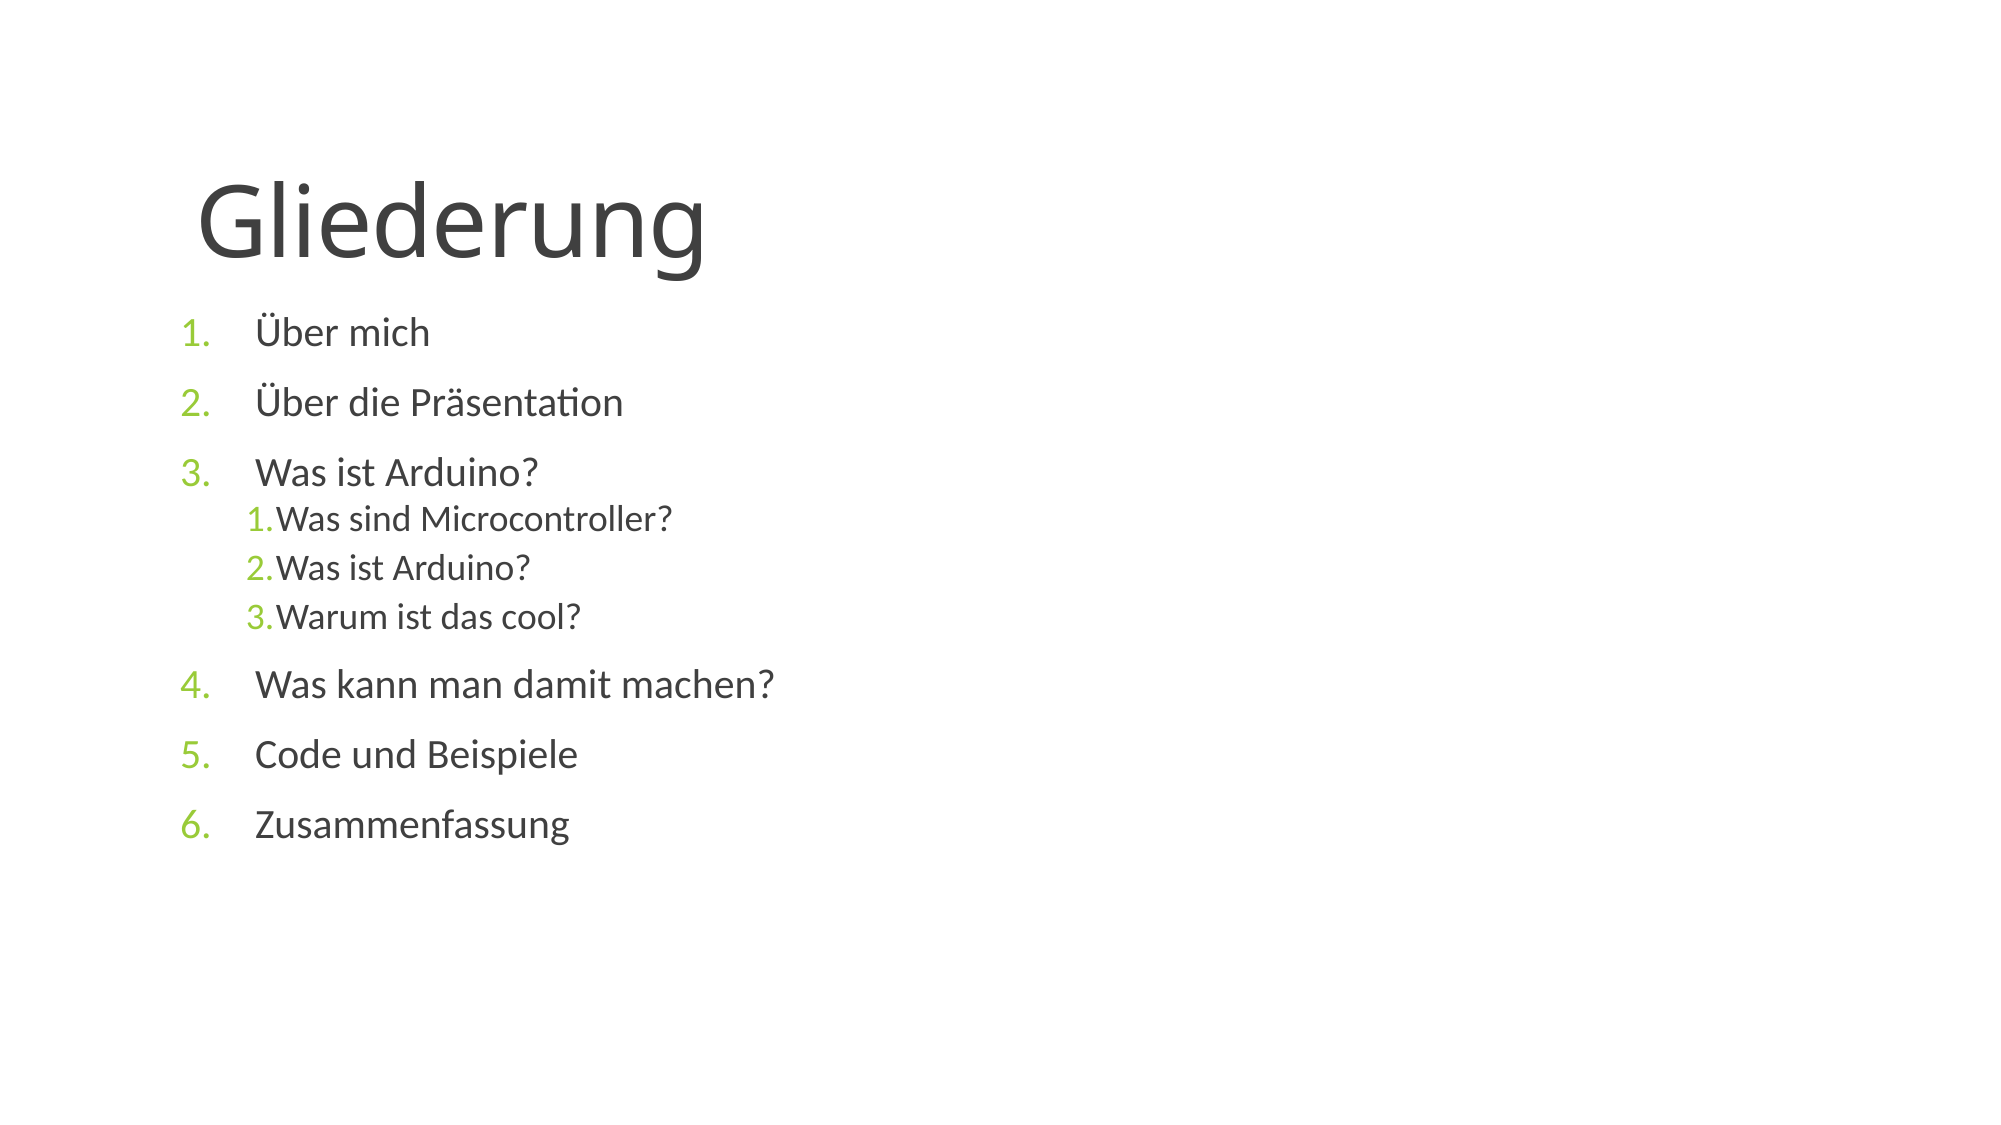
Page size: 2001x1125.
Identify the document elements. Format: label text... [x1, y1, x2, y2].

title Gliederung [180, 47, 1831, 286]
list Über mich Über die Präsentation Was ist Arduino? Was sind Microcontroller? Was ist Arduino? Warum ist das cool? Was kann man damit machen? Code und Beispiele Zusammenfassung [180, 302, 1831, 963]
